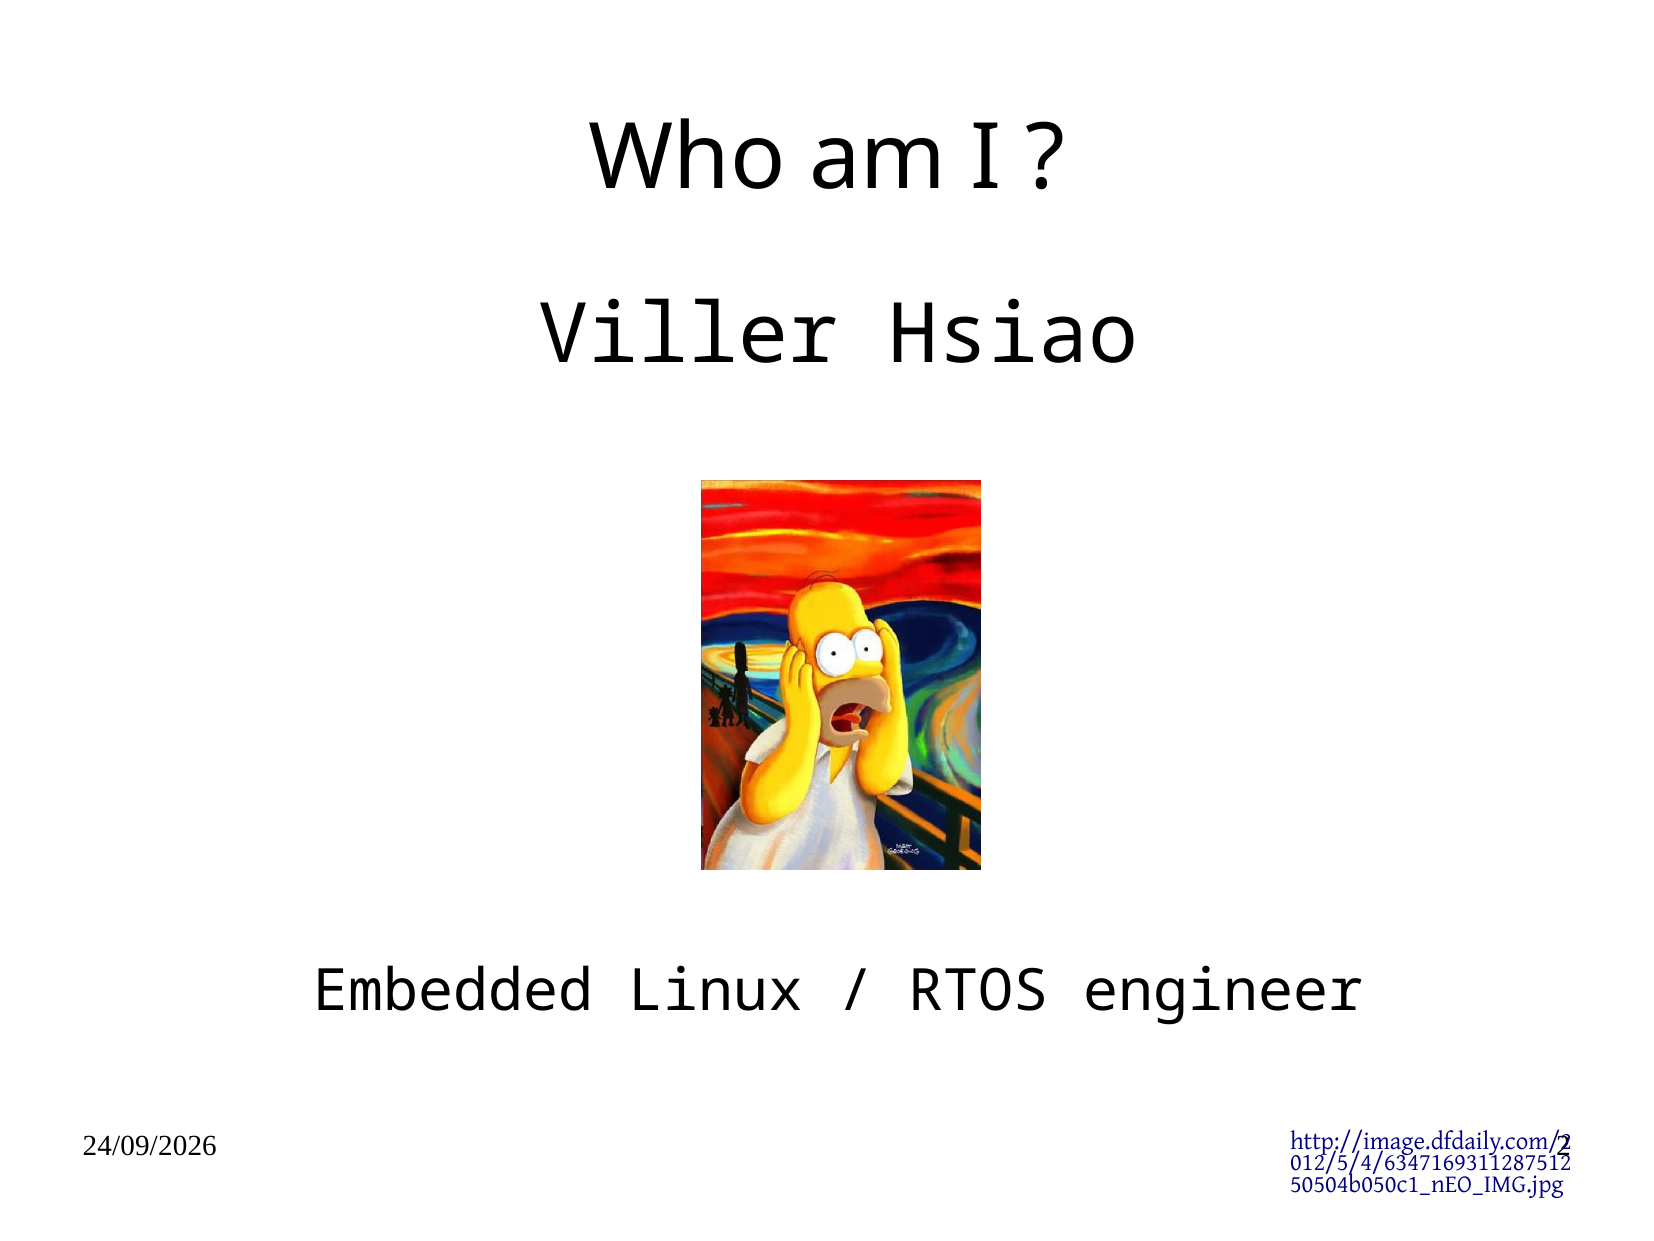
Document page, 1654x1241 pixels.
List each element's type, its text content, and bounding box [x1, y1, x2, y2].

picture [701, 480, 981, 871]
text_box http://image.dfdaily.com/2012/5/4/634716931128751250504b050c1_nEO_IMG.jpg [1290, 1110, 1591, 1175]
subtitle Viller Hsiao Embedded Linux / RTOS engineer [94, 301, 1583, 1144]
title Who am I ? [82, 49, 1571, 257]
